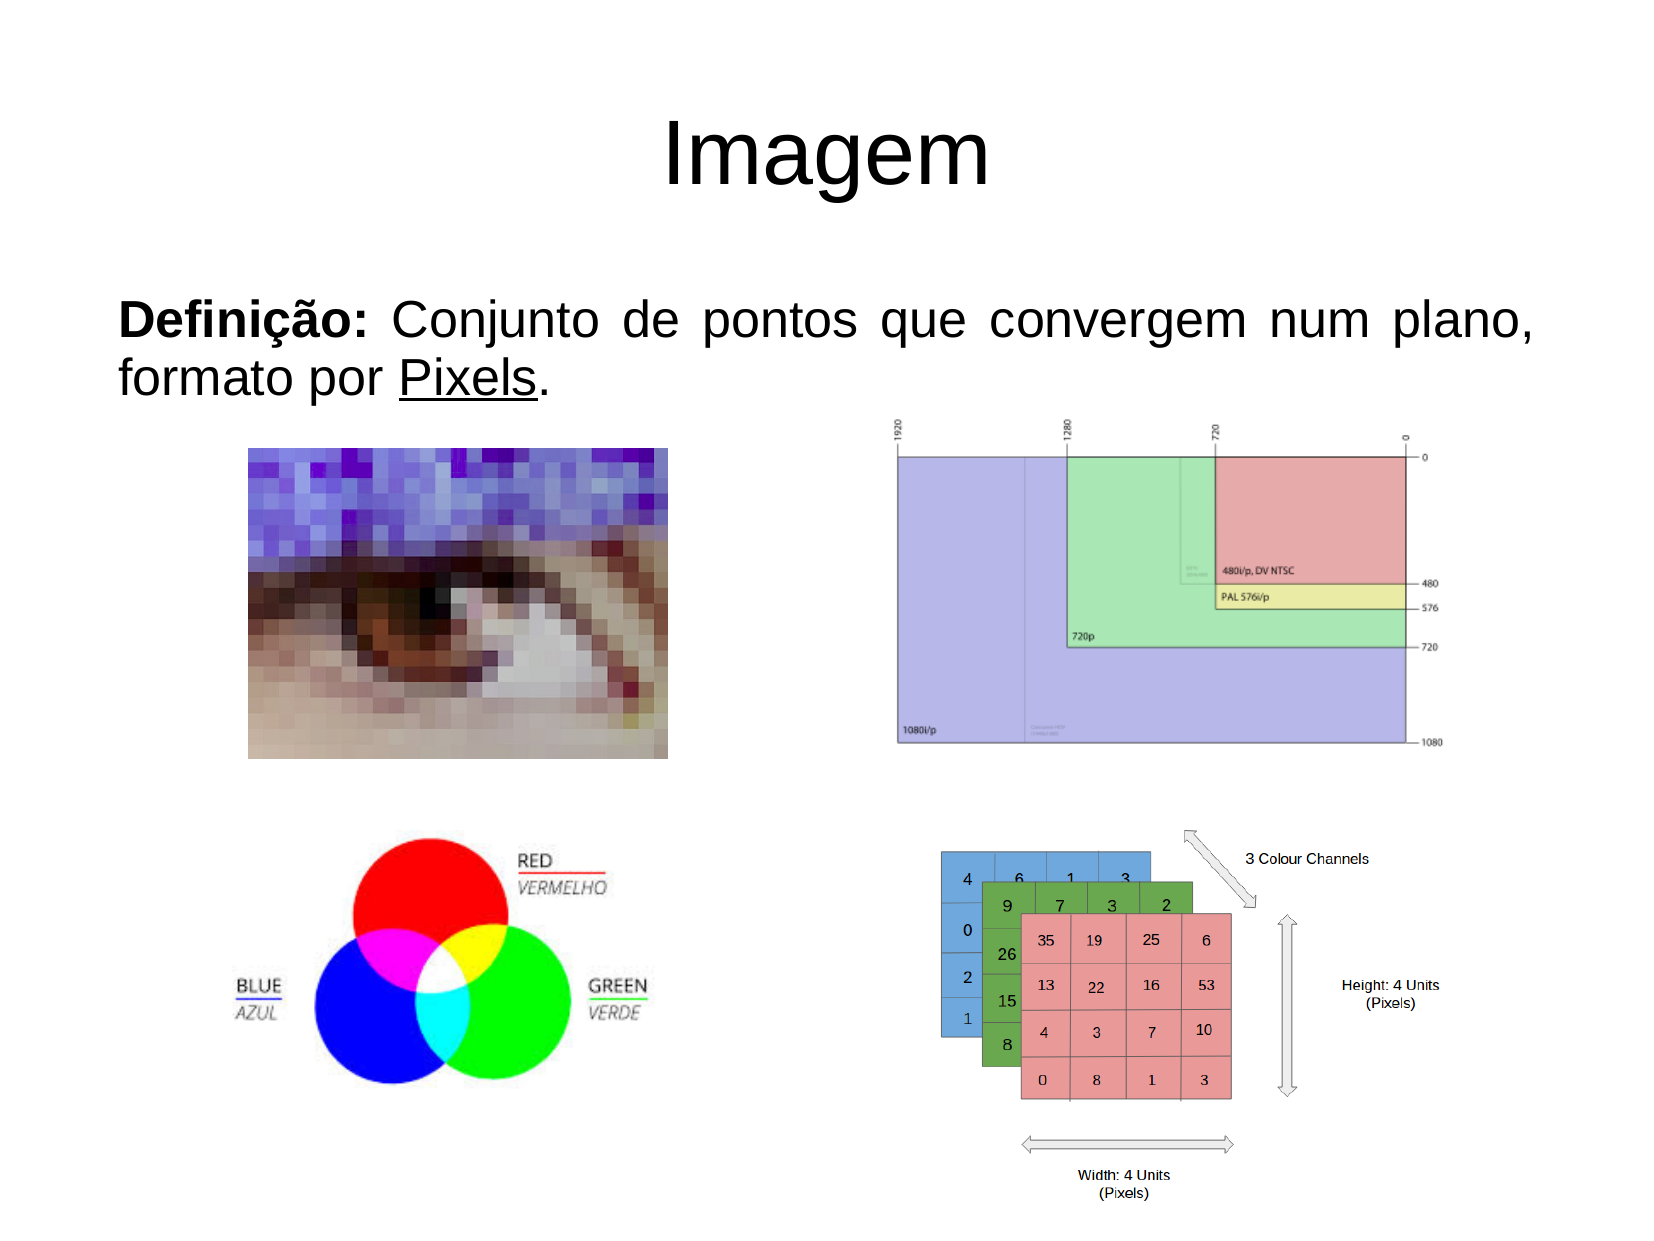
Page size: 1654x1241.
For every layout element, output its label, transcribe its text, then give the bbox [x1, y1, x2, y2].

picture [884, 401, 1453, 766]
picture [165, 830, 706, 1099]
picture [248, 448, 668, 759]
title Imagem [82, 49, 1571, 257]
picture [917, 825, 1453, 1205]
list Definição: Conjunto de pontos que convergem num plano, formato por Pixels. [47, 290, 1536, 721]
